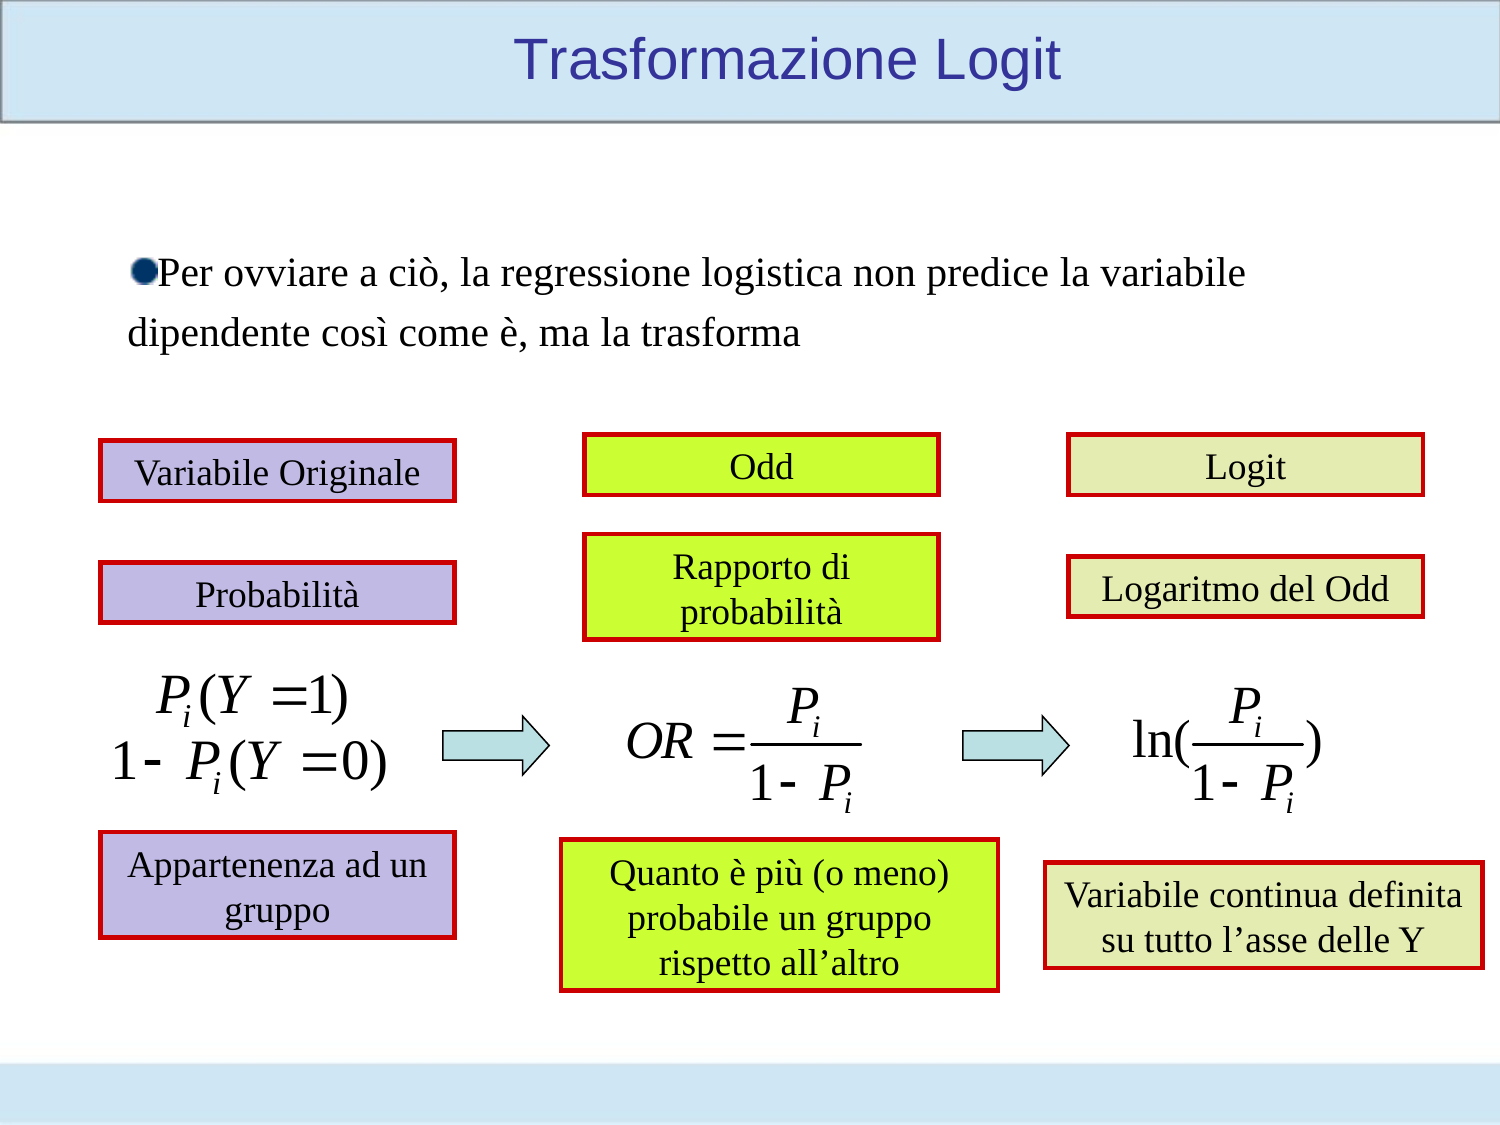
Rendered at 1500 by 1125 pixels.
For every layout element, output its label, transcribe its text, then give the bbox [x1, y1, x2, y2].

text_box [962, 716, 1070, 775]
text_box Variabile continua definita su tutto l’asse delle Y [1044, 862, 1483, 968]
text_box Appartenenza ad un gruppo [100, 831, 455, 938]
text_box Variabile Originale [100, 440, 455, 502]
text_box Rapporto di probabilità [584, 534, 939, 640]
title Trasformazione Logit [113, 0, 1463, 158]
text_box [442, 716, 550, 775]
text_box Quanto è più (o meno) probabile un gruppo rispetto all’altro [560, 839, 999, 991]
text_box Odd [584, 434, 939, 496]
text_box Probabilità [100, 562, 455, 623]
text_box Logit [1068, 434, 1423, 496]
text_box Logaritmo del Odd [1068, 556, 1423, 617]
text_box Per ovviare a ciò, la regressione logistica non predice la variabile dipendente così come è, ma la trasforma [112, 227, 1288, 363]
picture [0, 0, 1500, 1125]
